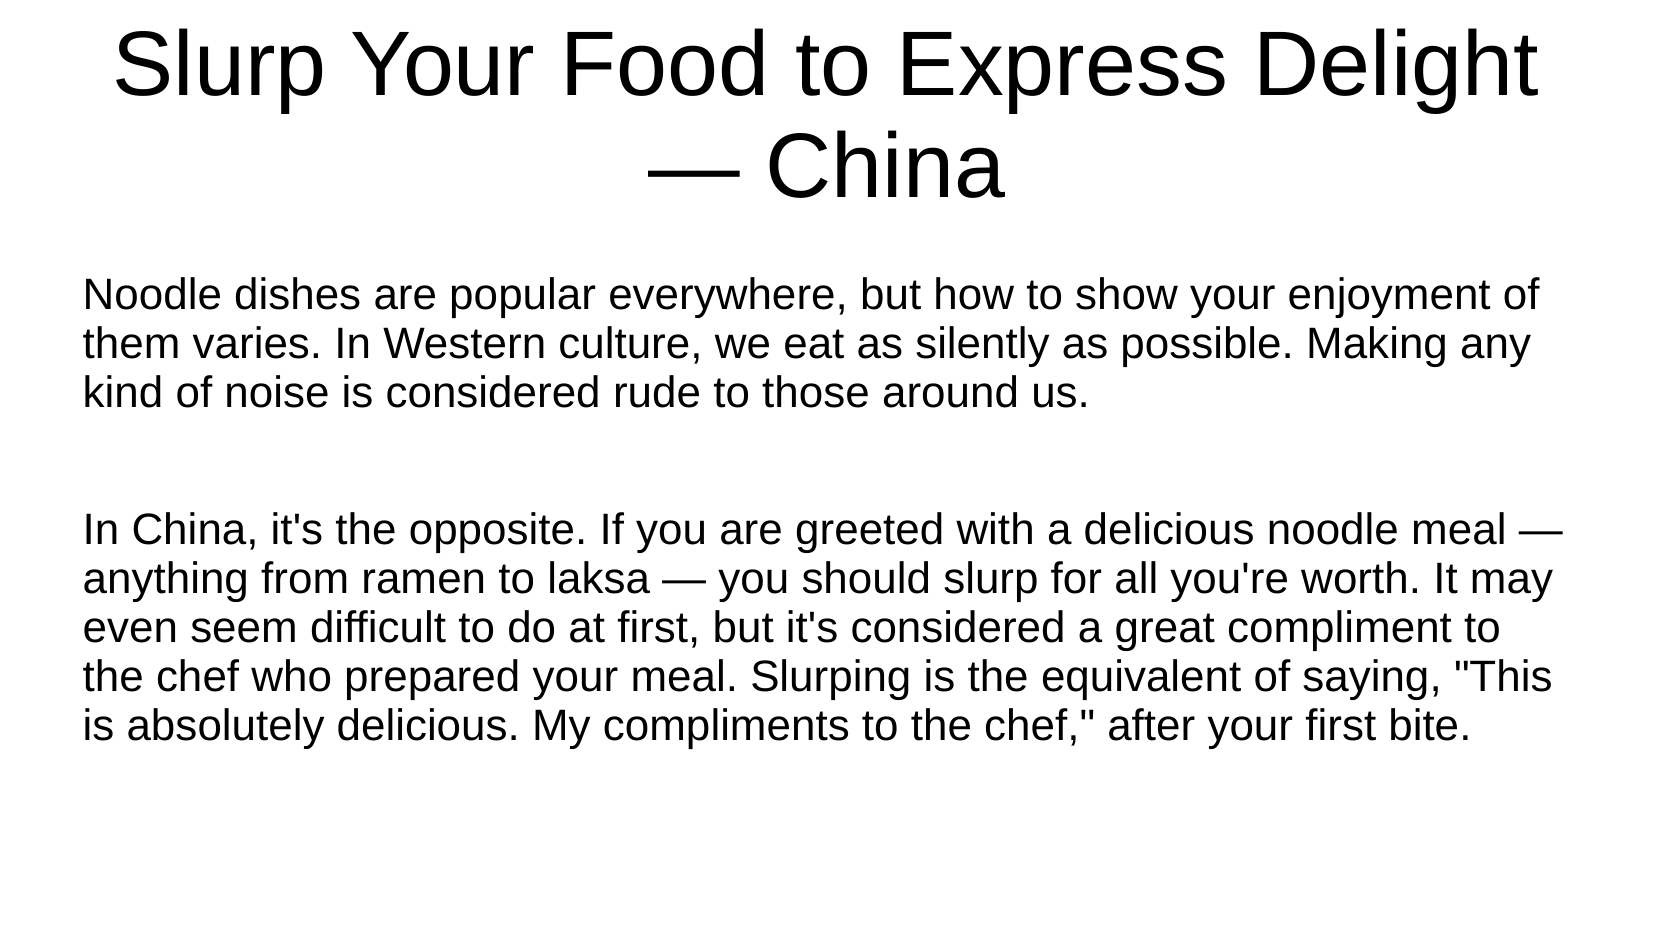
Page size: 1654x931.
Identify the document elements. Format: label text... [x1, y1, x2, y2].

title Slurp Your Food to Express Delight — China [82, 12, 1571, 218]
list Noodle dishes are popular everywhere, but how to show your enjoyment of them varies. In Western culture, we eat as silently as possible. Making any kind of noise is considered rude to those around us. In China, it's the opposite. If you are greeted with a delicious noodle meal — anything from ramen to laksa — you should slurp for all you're worth. It may even seem difficult to do at first, but it's considered a great compliment to the chef who prepared your meal. Slurping is the equivalent of saying, "This is absolutely delicious. My compliments to the chef," after your first bite. [82, 270, 1571, 810]
